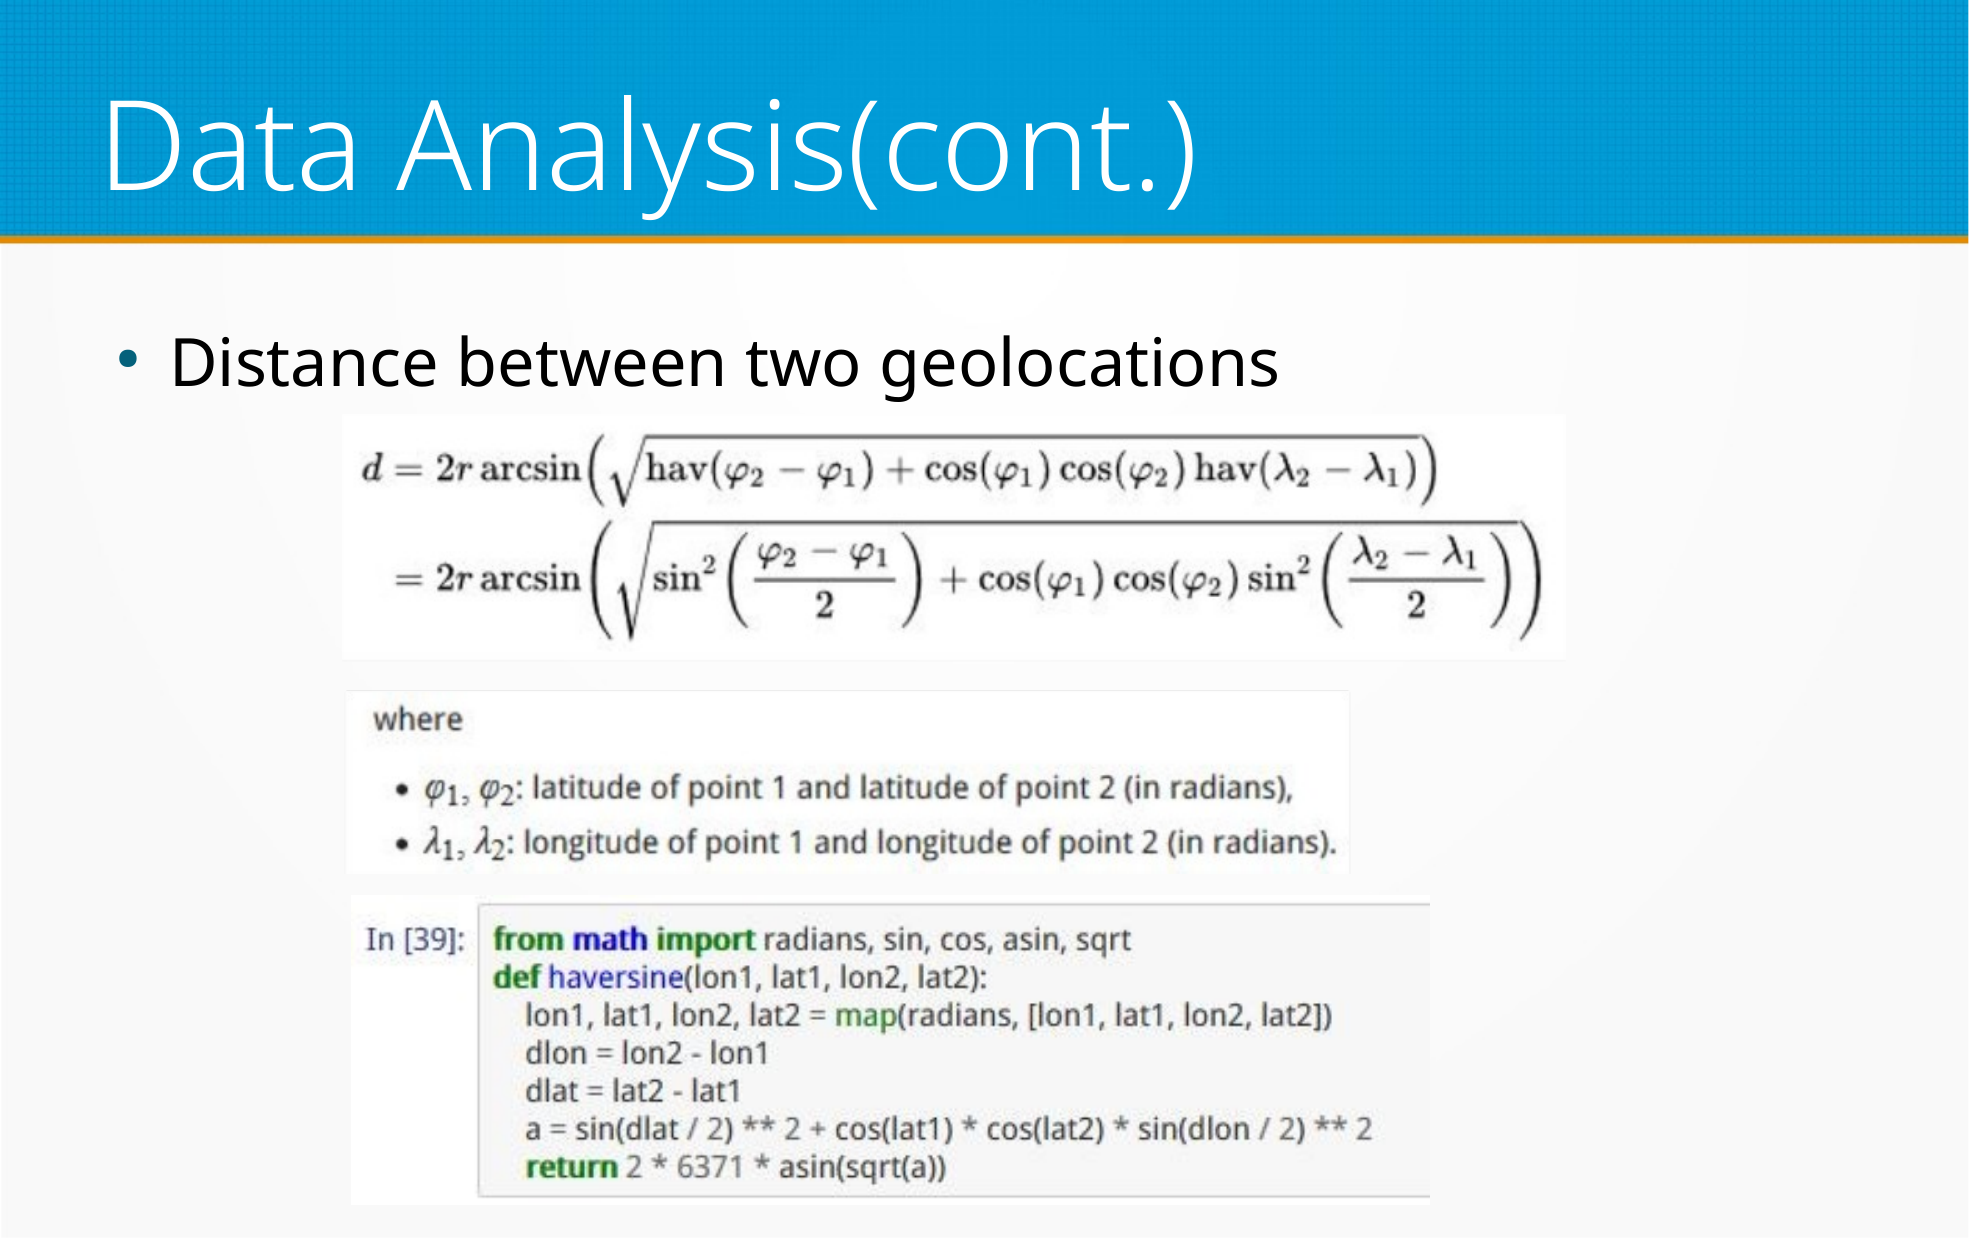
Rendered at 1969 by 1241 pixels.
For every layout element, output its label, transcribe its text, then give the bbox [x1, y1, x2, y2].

title Data Analysis(cont.) [98, 19, 1870, 227]
picture [0, 233, 1969, 1241]
list Distance between two geolocations [98, 315, 1451, 1081]
